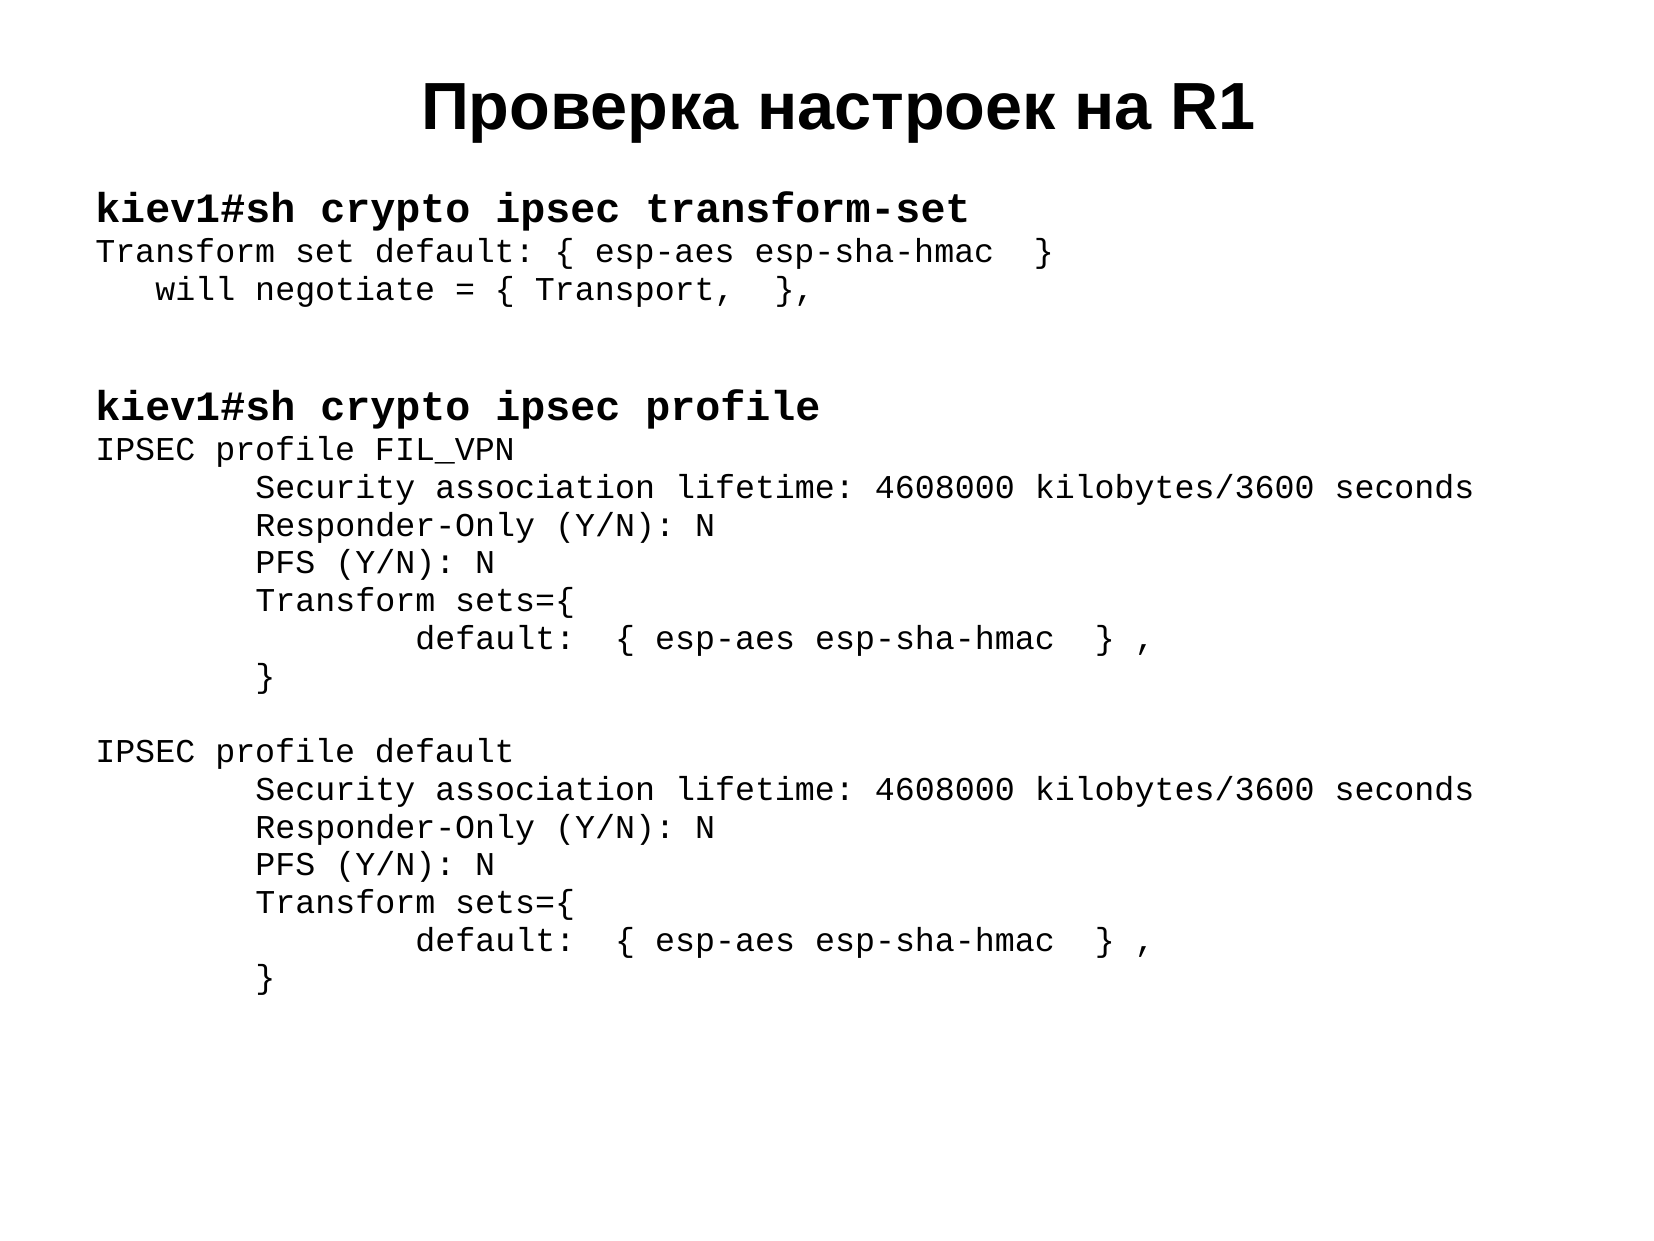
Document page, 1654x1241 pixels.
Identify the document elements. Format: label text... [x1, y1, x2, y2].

text_box Проверка настроек на R1 [64, 37, 1613, 151]
list kiev1#sh crypto ipsec transform-set Transform set default: { esp-aes esp-sha-hmac } will negotiate = { Transport, }, kiev1#sh crypto ipsec profile IPSEC profile FIL_VPN Security association lifetime: 4608000 kilobytes/3600 seconds Responder-Only (Y/N): N PFS (Y/N): N Transform sets={ default: { esp-aes esp-sha-hmac } , } IPSEC profile default Security association lifetime: 4608000 kilobytes/3600 seconds Responder-Only (Y/N): N PFS (Y/N): N Transform sets={ default: { esp-aes esp-sha-hmac } , } [95, 187, 1538, 1208]
